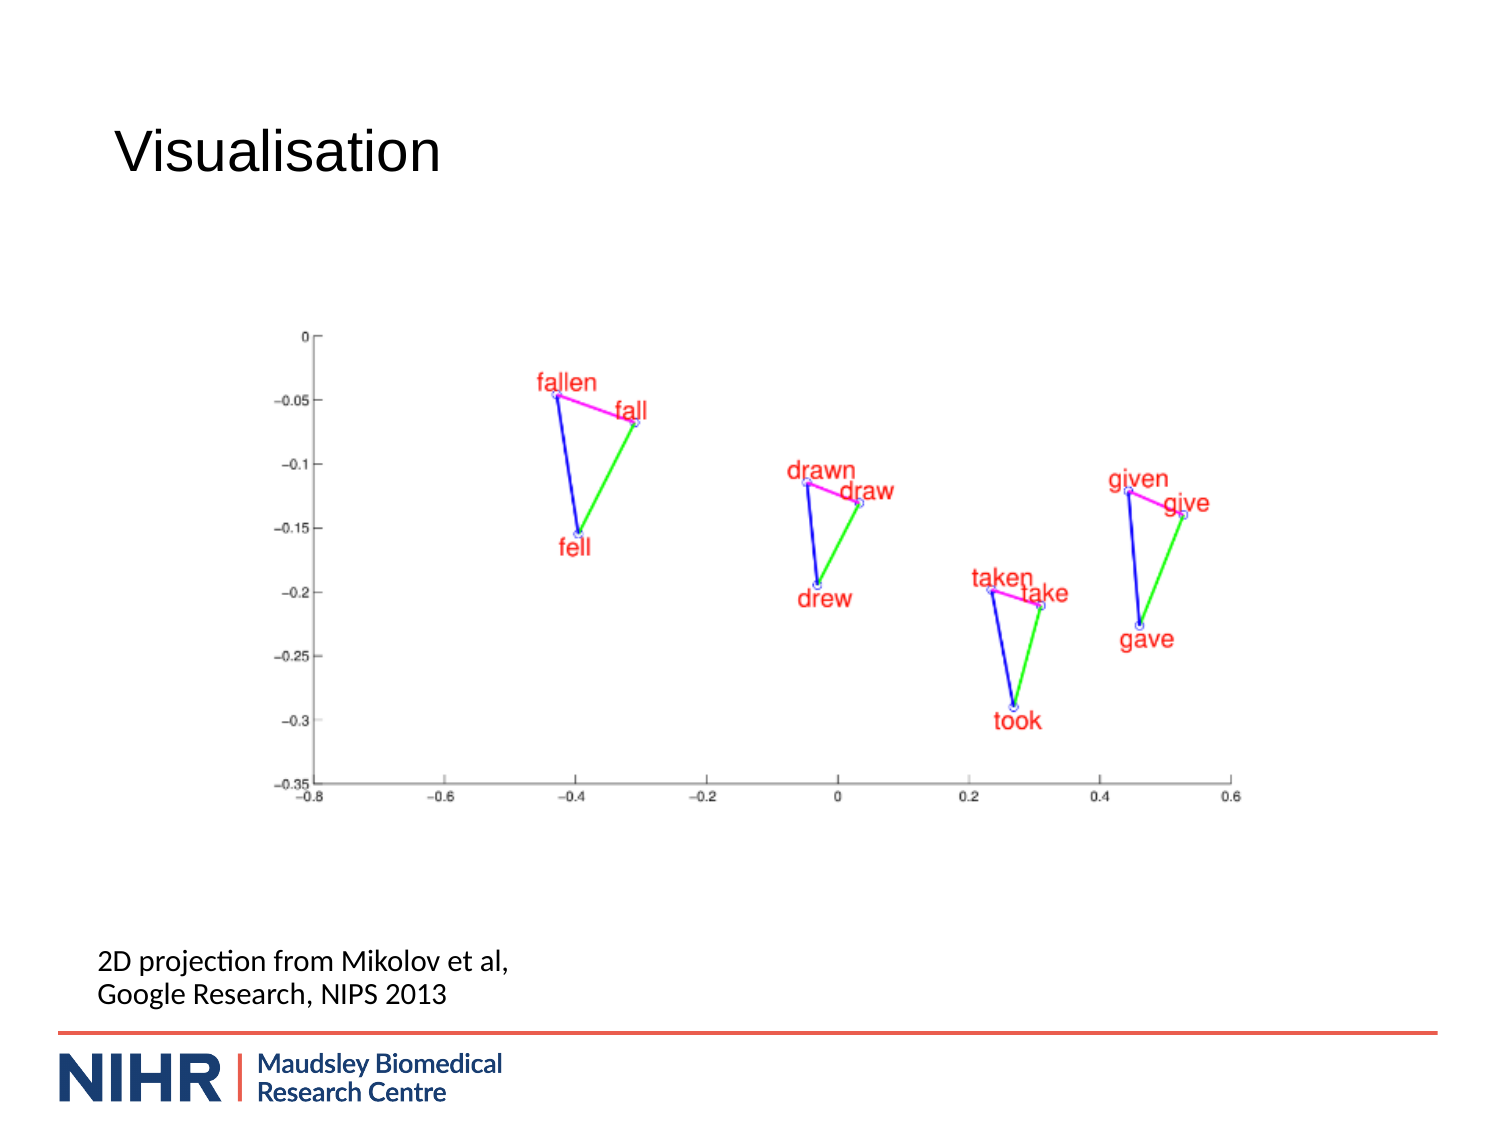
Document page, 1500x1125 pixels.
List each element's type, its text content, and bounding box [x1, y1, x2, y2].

picture [229, 268, 1290, 875]
picture [29, 1018, 531, 1125]
text_box Visualisation [100, 113, 1105, 192]
list 2D projection from Mikolov et al, Google Research, NIPS 2013 [59, 944, 567, 1014]
